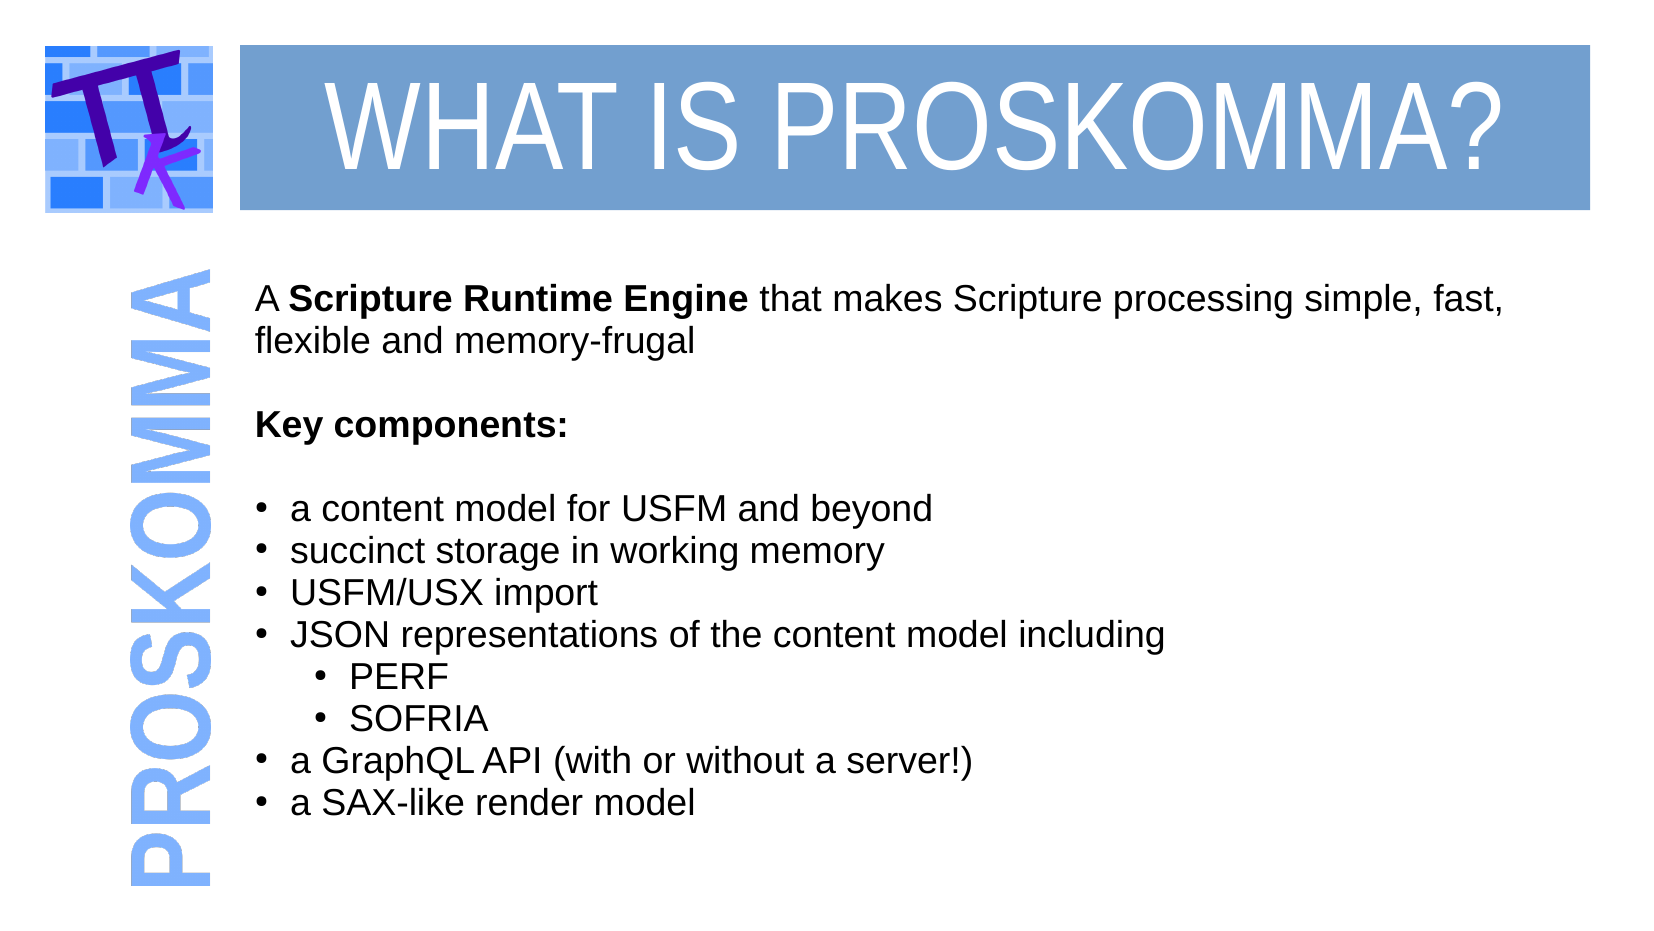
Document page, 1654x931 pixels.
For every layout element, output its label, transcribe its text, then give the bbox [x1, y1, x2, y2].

picture [45, 46, 213, 213]
text_box WHAT IS PROSKOMMA? [240, 45, 1591, 211]
text_box A Scripture Runtime Engine that makes Scripture processing simple, fast, flexible and memory-frugal Key components: a content model for USFM and beyond succinct storage in working memory USFM/USX import JSON representations of the content model including PERF SOFRIA a GraphQL API (with or without a server!) a SAX-like render model [240, 270, 1591, 873]
picture [130, 269, 211, 886]
